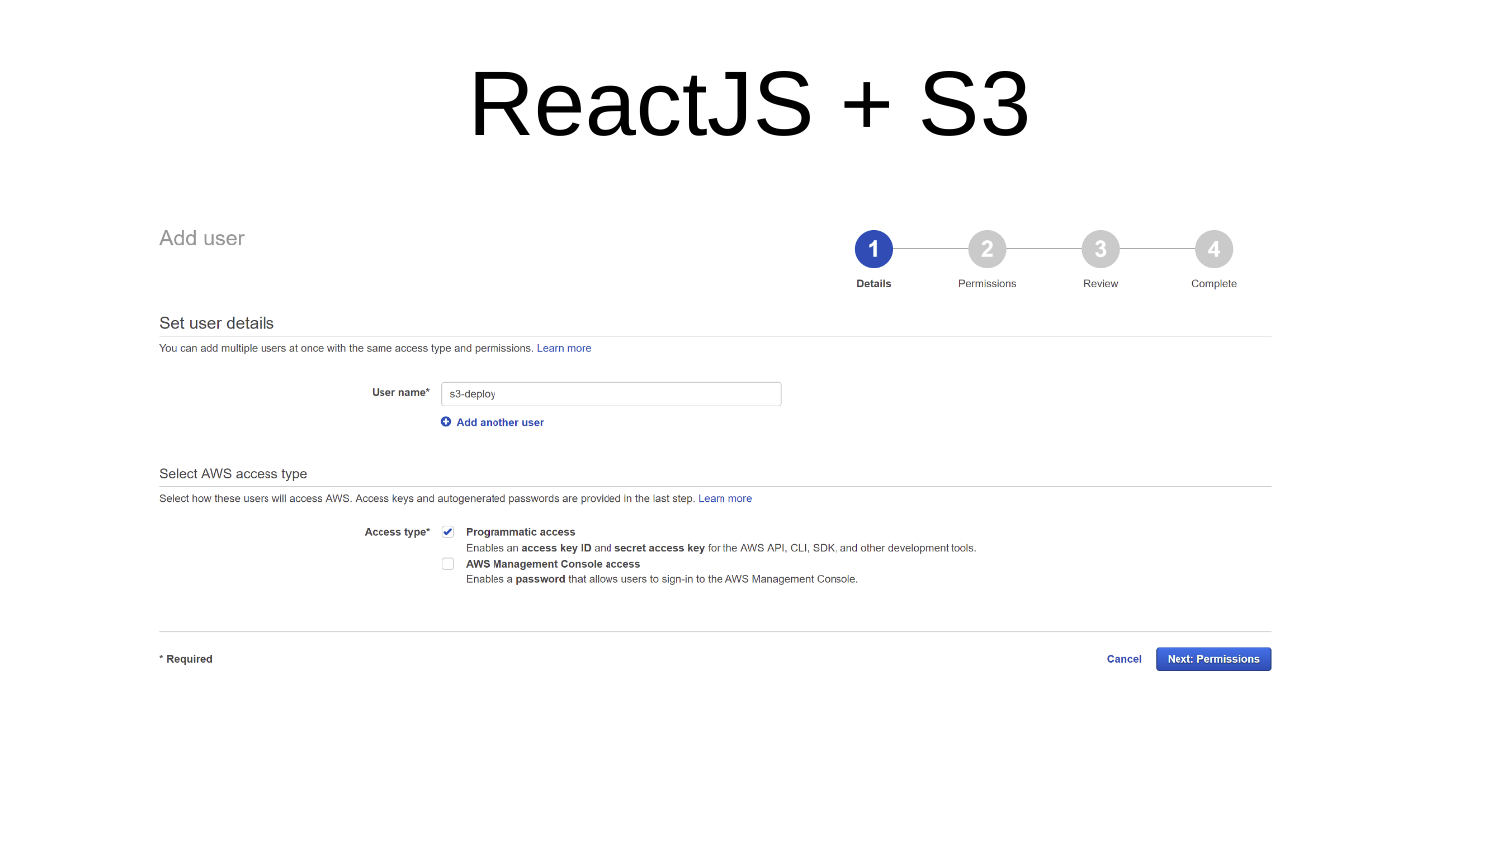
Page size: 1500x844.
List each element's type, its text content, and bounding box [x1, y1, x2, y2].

picture [153, 208, 1293, 694]
title ReactJS + S3 [75, 33, 1425, 175]
